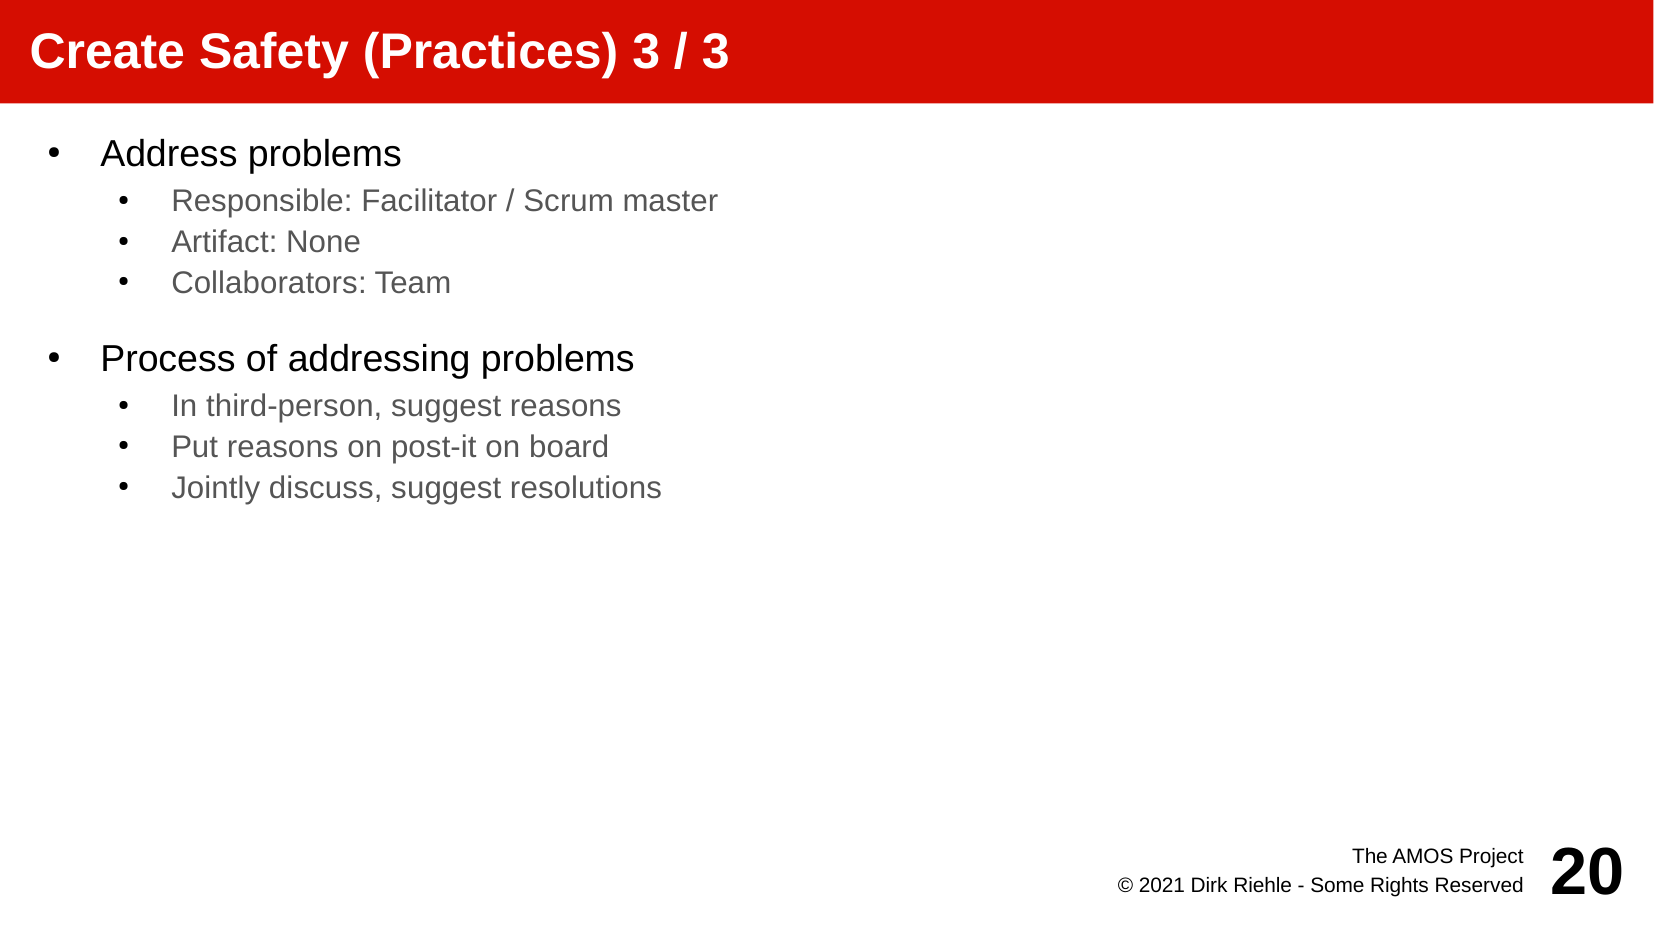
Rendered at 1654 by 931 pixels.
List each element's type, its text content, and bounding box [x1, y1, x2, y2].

list Address problems Responsible: Facilitator / Scrum master Artifact: None Collaborators: Team Process of addressing problems In third-person, suggest reasons Put reasons on post-it on board Jointly discuss, suggest resolutions [29, 132, 1625, 813]
title Create Safety (Practices) 3 / 3 [0, 0, 1654, 104]
